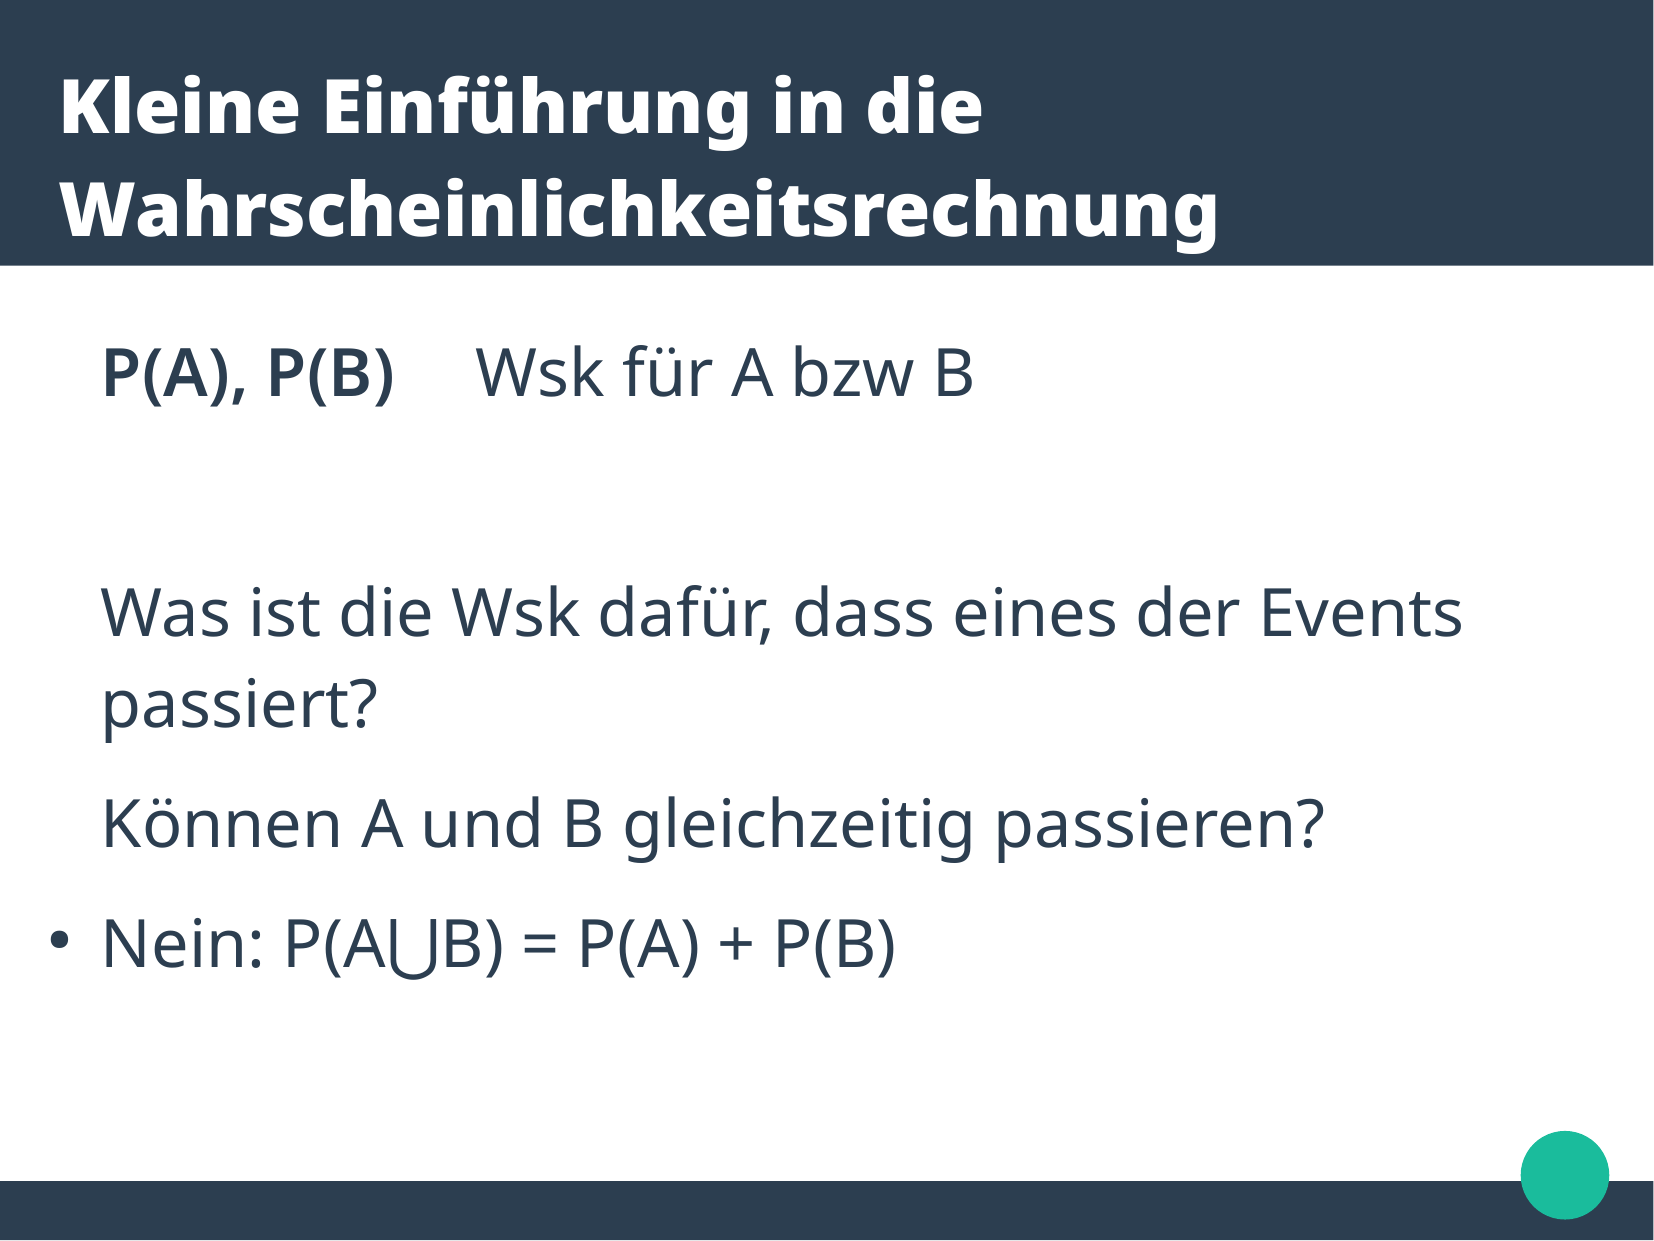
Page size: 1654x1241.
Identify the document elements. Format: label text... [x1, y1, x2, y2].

list P(A), P(B) Wsk für A bzw B Was ist die Wsk dafür, dass eines der Events passiert? Können A und B gleichzeitig passieren? Nein: P(A⋃B) = P(A) + P(B) [30, 324, 1595, 1152]
title Kleine Einführung in die Wahrscheinlichkeitsrechnung [59, 53, 1595, 212]
